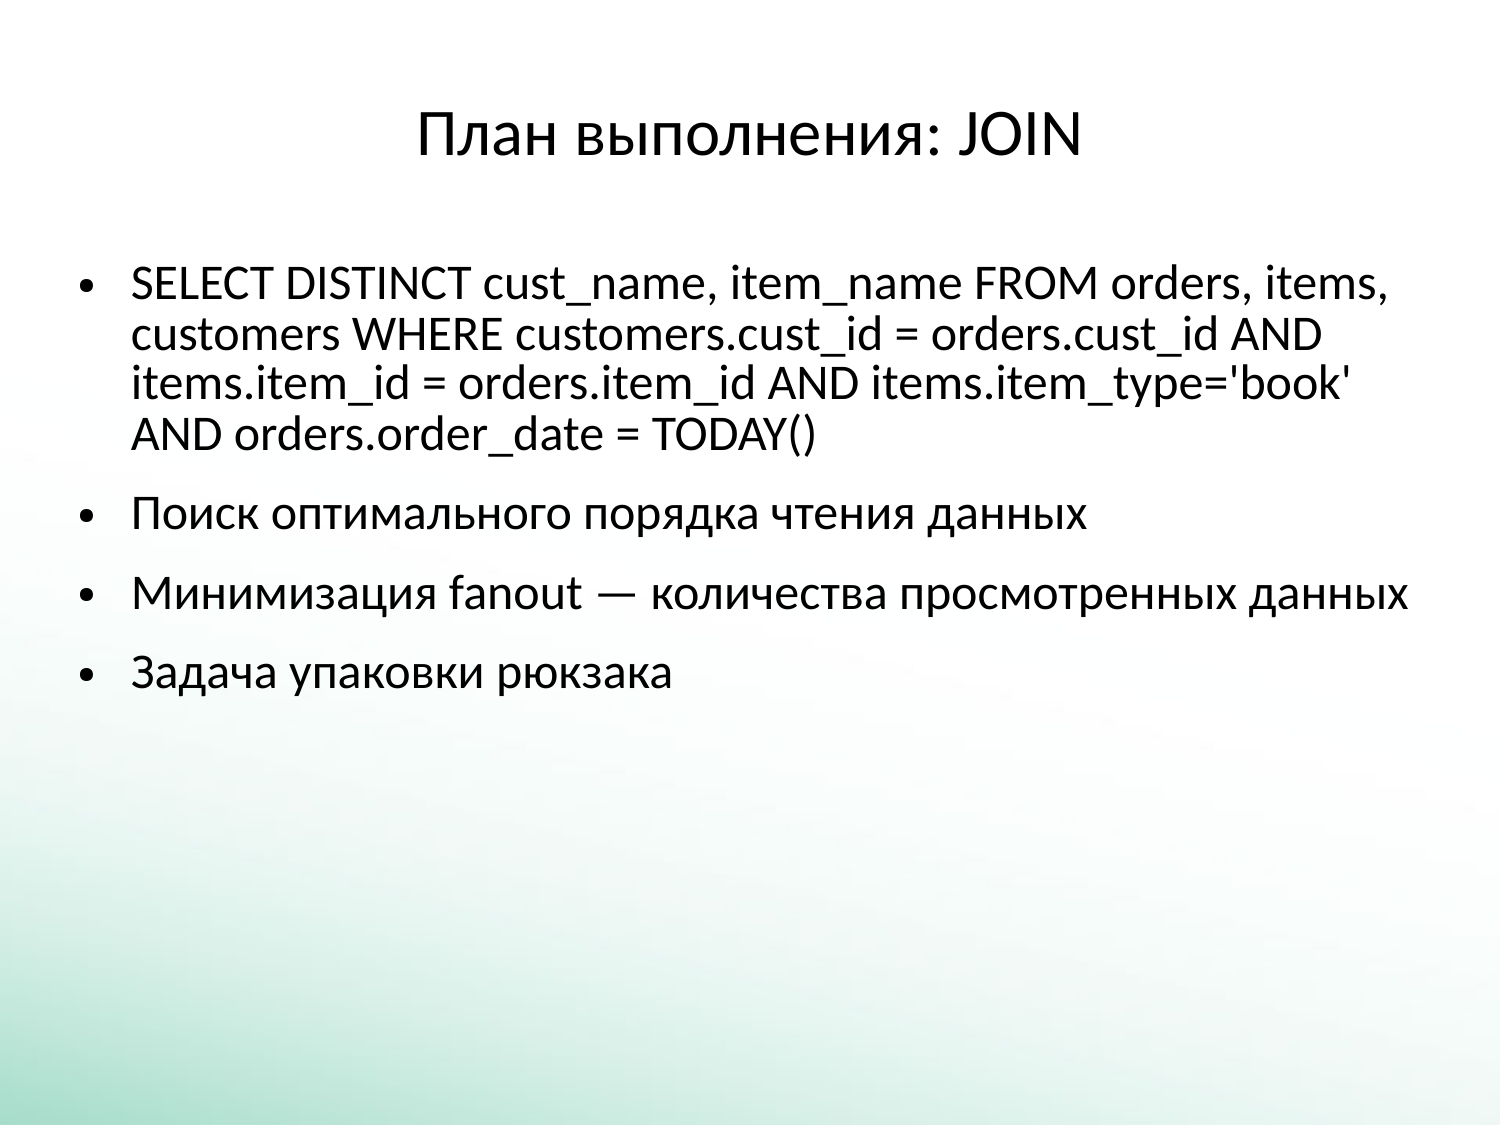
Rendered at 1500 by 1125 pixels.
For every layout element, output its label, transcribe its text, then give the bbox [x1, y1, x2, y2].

title План выполнения: JOIN [75, 45, 1425, 233]
list SELECT DISTINCT cust_name, item_name FROM orders, items, customers WHERE customers.cust_id = orders.cust_id AND items.item_id = orders.item_id AND items.item_type='book' AND orders.order_date = TODAY() Поиск оптимального порядка чтения данных Минимизация fanout — количества просмотренных данных Задача упаковки рюкзака [60, 262, 1411, 1005]
picture [0, 0, 1500, 1125]
